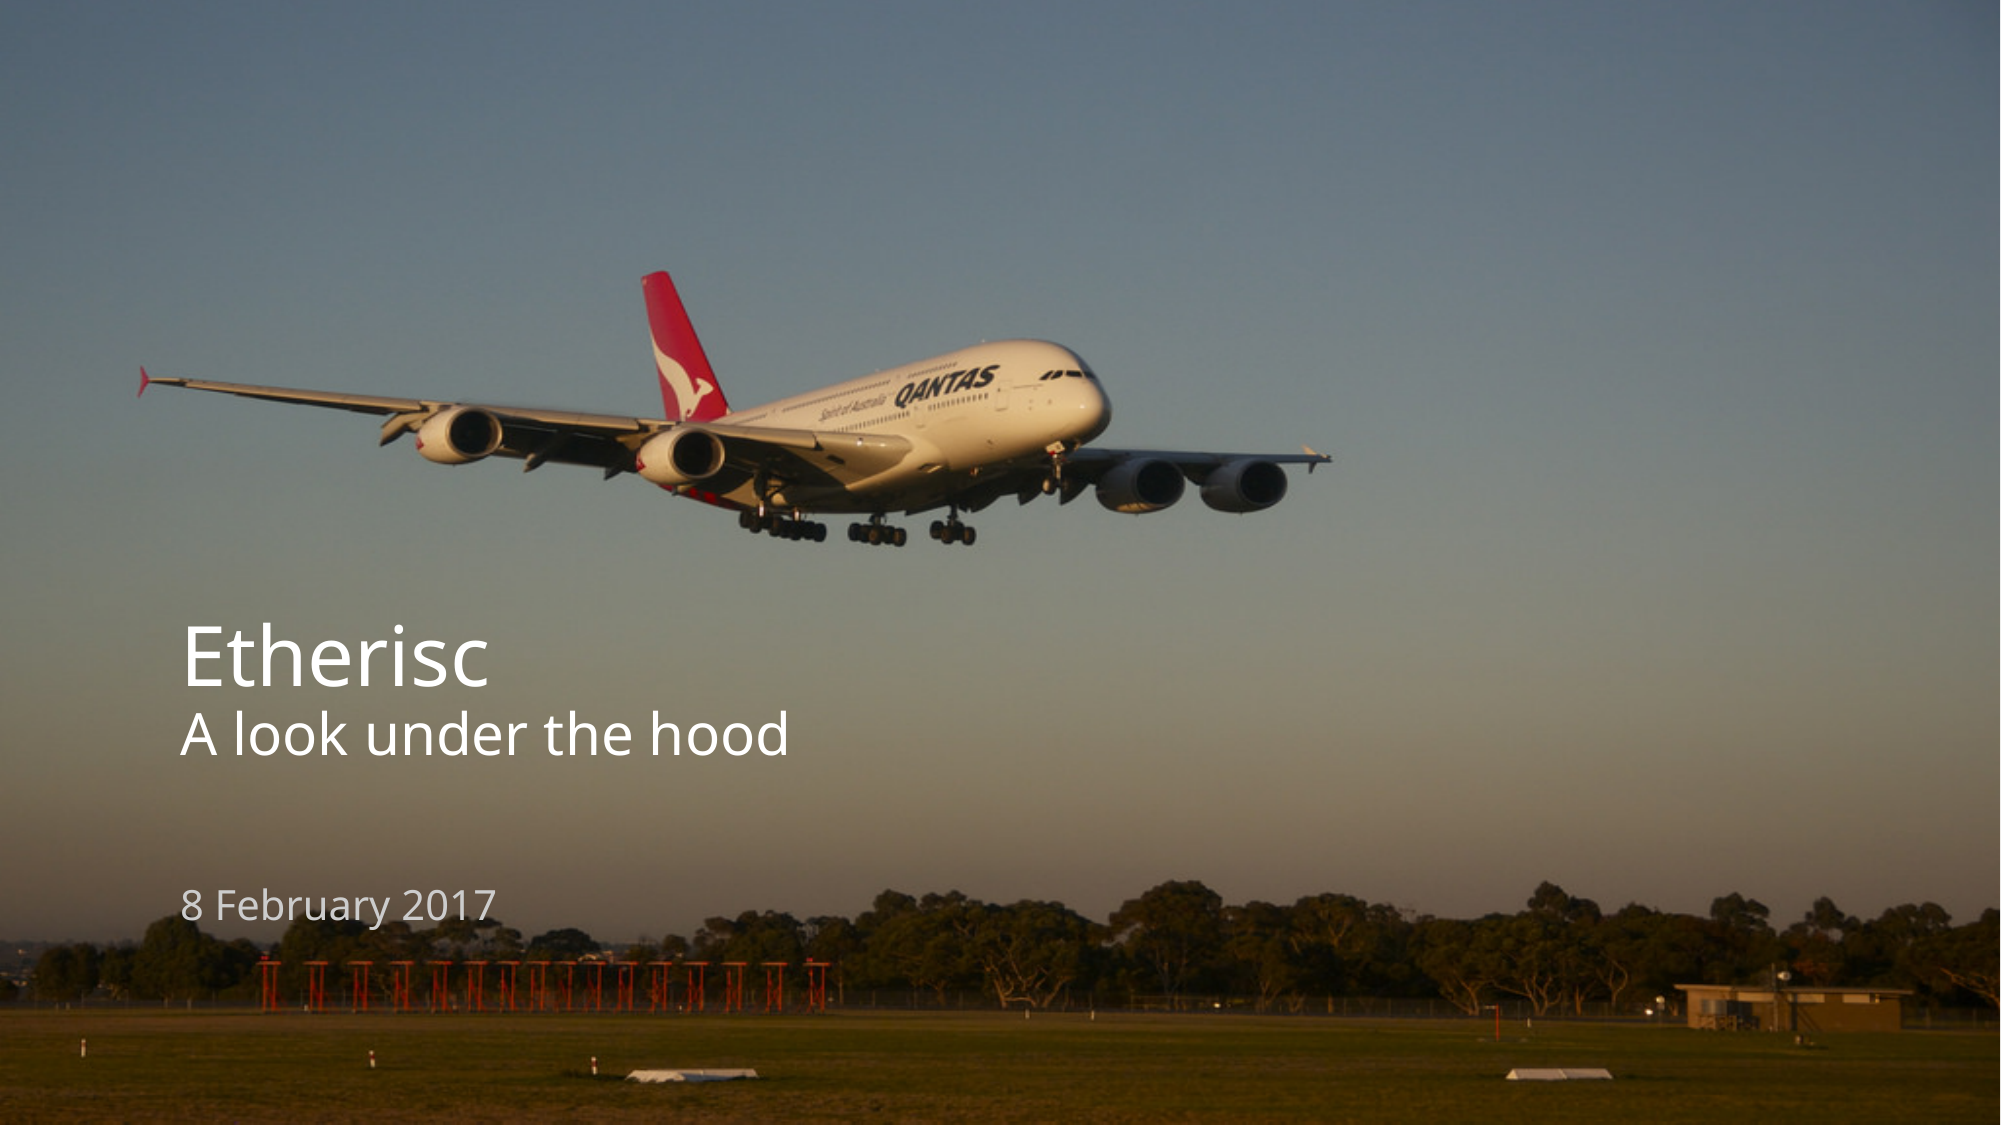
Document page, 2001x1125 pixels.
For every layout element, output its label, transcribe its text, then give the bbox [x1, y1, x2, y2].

subtitle 8 February 2017 [180, 806, 1582, 976]
picture [0, 0, 2001, 1125]
title Etherisc A look under the hood [180, 602, 1582, 781]
